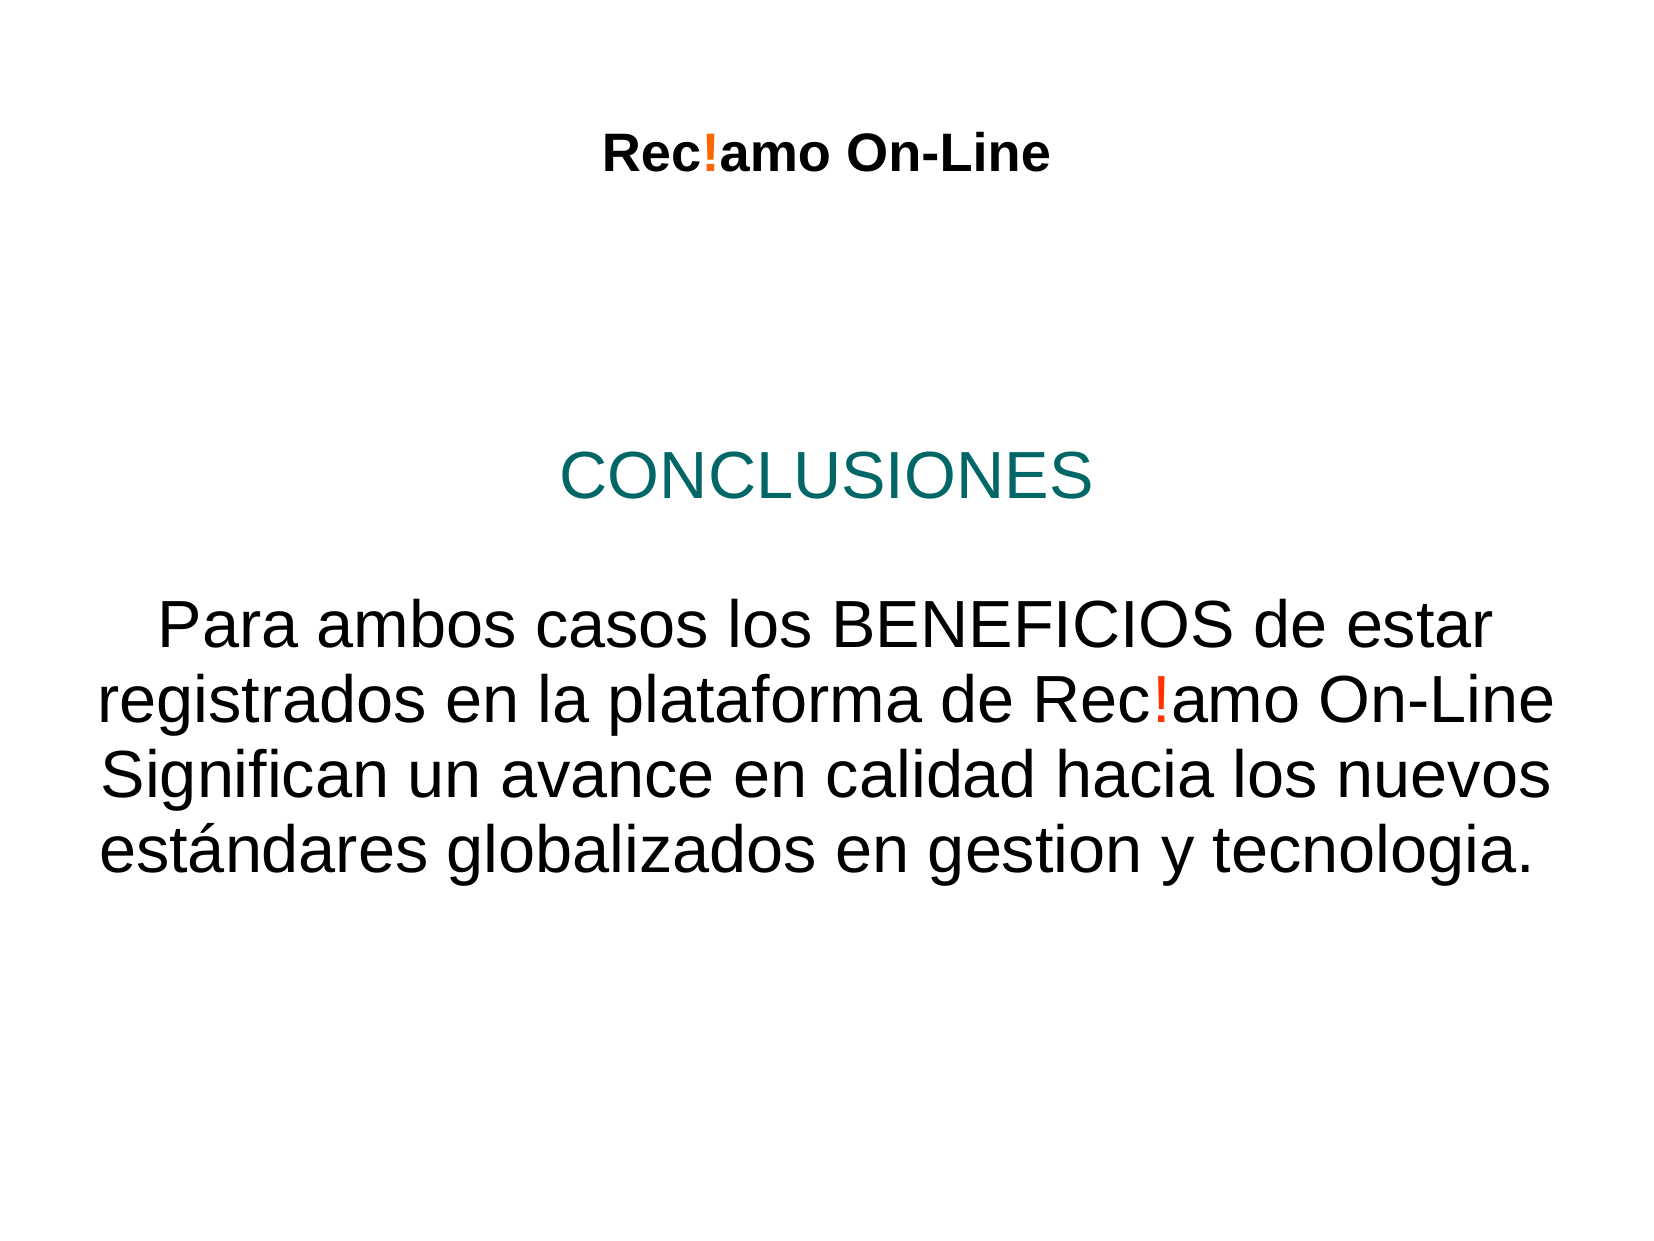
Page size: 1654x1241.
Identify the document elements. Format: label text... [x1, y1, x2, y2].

subtitle CONCLUSIONES Para ambos casos los BENEFICIOS de estar registrados en la plataforma de Rec!amo On-Line Significan un avance en calidad hacia los nuevos estándares globalizados en gestion y tecnologia. [82, 290, 1571, 1109]
title Rec!amo On-Line [82, 49, 1571, 257]
